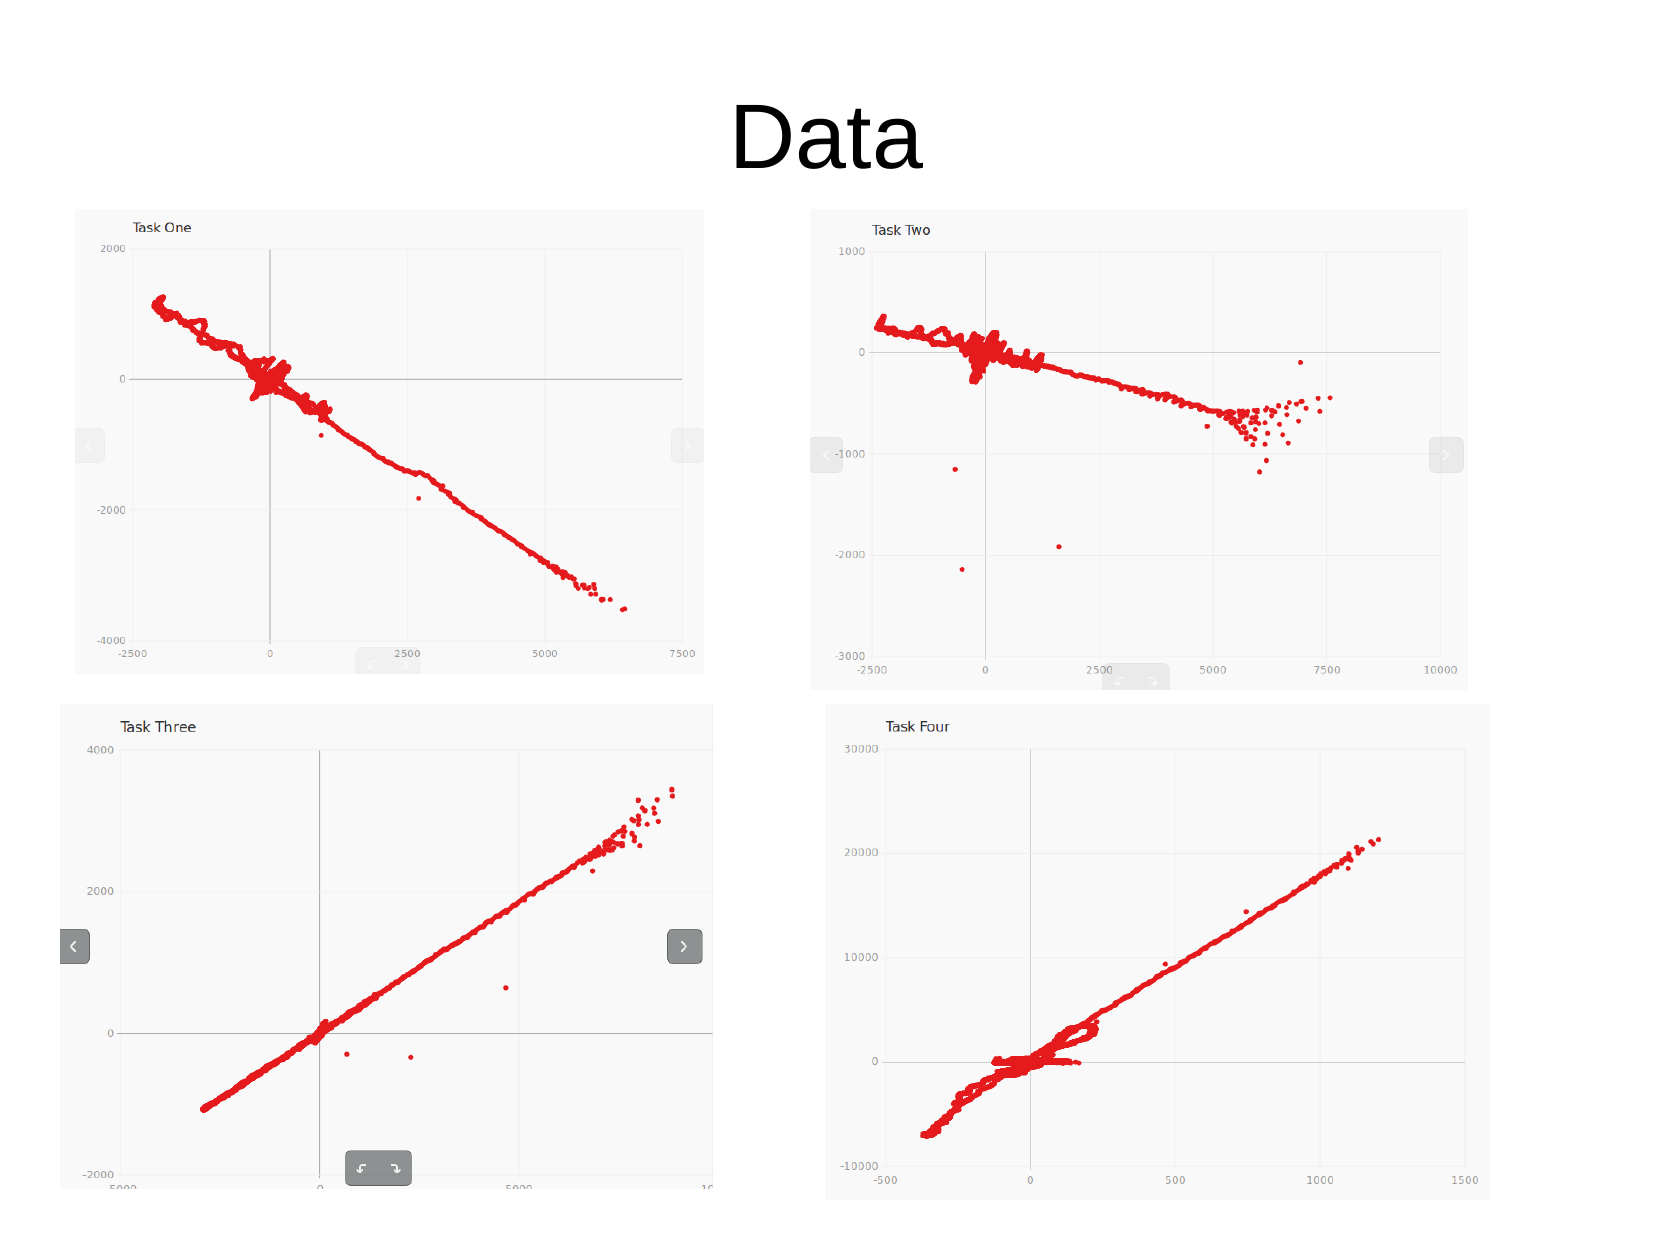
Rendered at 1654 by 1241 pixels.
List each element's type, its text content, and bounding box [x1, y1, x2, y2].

picture [75, 209, 704, 674]
picture [825, 704, 1490, 1201]
picture [810, 209, 1468, 691]
picture [60, 704, 713, 1190]
title Data [82, 49, 1571, 226]
